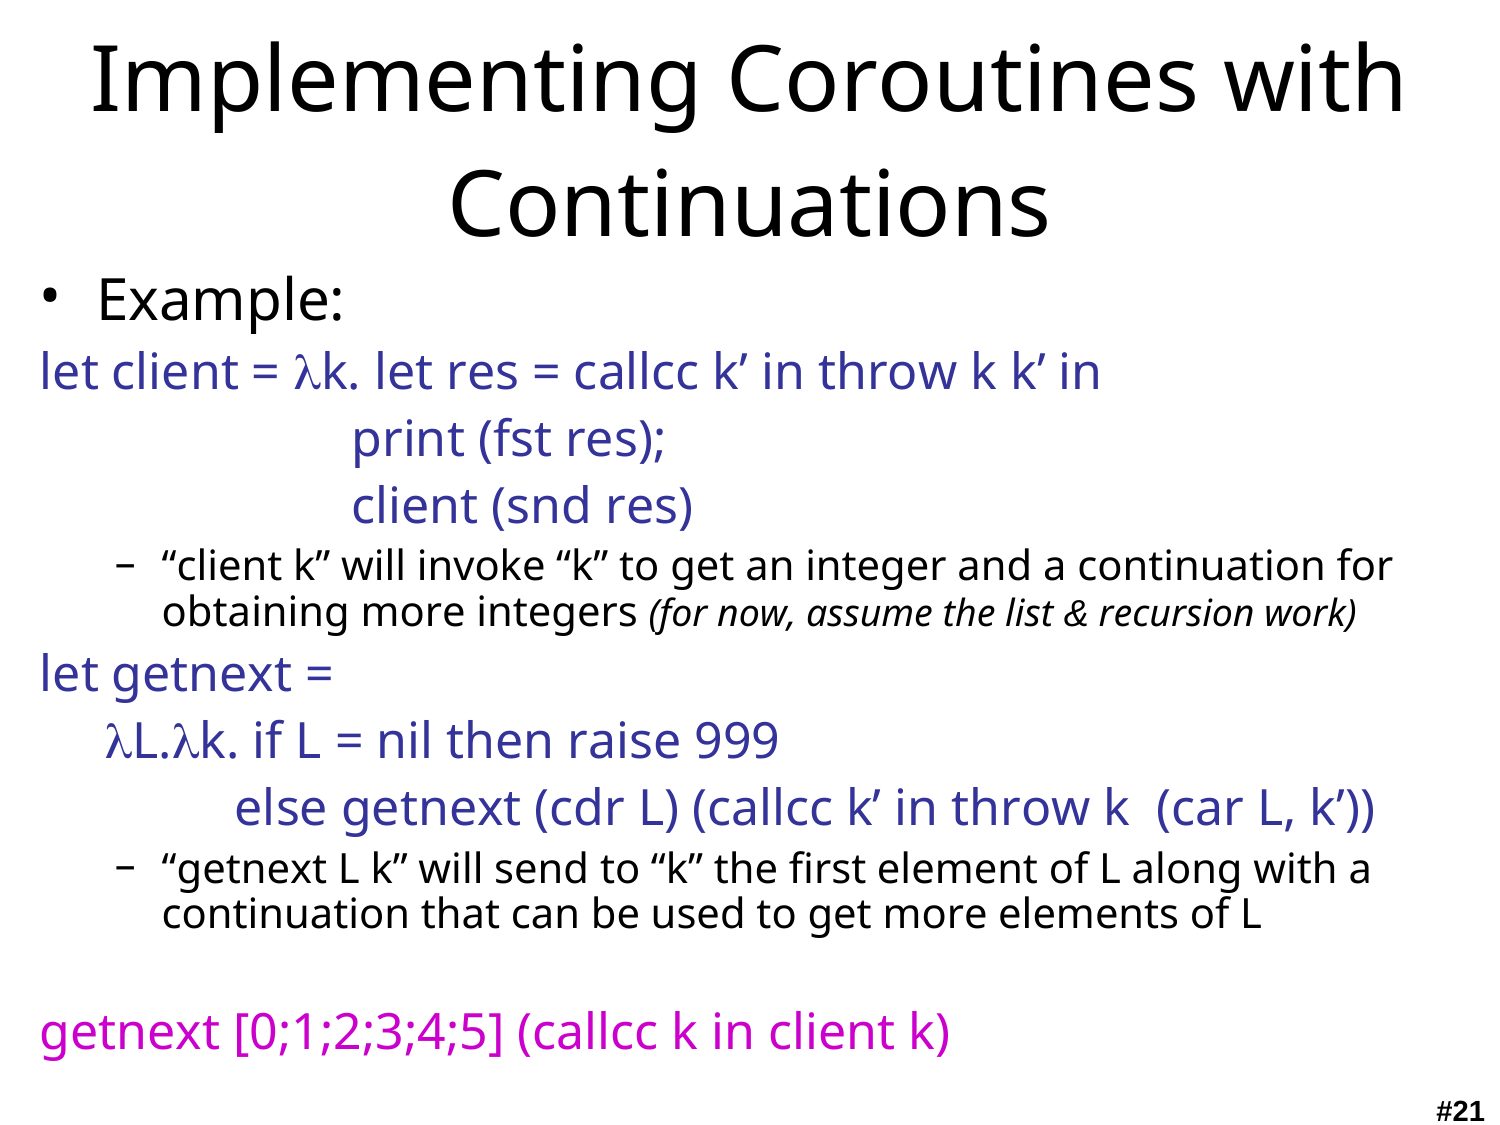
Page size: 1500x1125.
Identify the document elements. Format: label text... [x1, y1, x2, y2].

list Example: let client = k. let res = callcc k’ in throw k k’ in print (fst res); client (snd res) “client k” will invoke “k” to get an integer and a continuation for obtaining more integers (for now, assume the list & recursion work) let getnext = L.k. if L = nil then raise 999 else getnext (cdr L) (callcc k’ in throw k (car L, k’)) “getnext L k” will send to “k” the first element of L along with a continuation that can be used to get more elements of L getnext [0;1;2;3;4;5] (callcc k in client k) [24, 262, 1476, 1101]
title Implementing Coroutines with Continuations [24, 24, 1476, 254]
